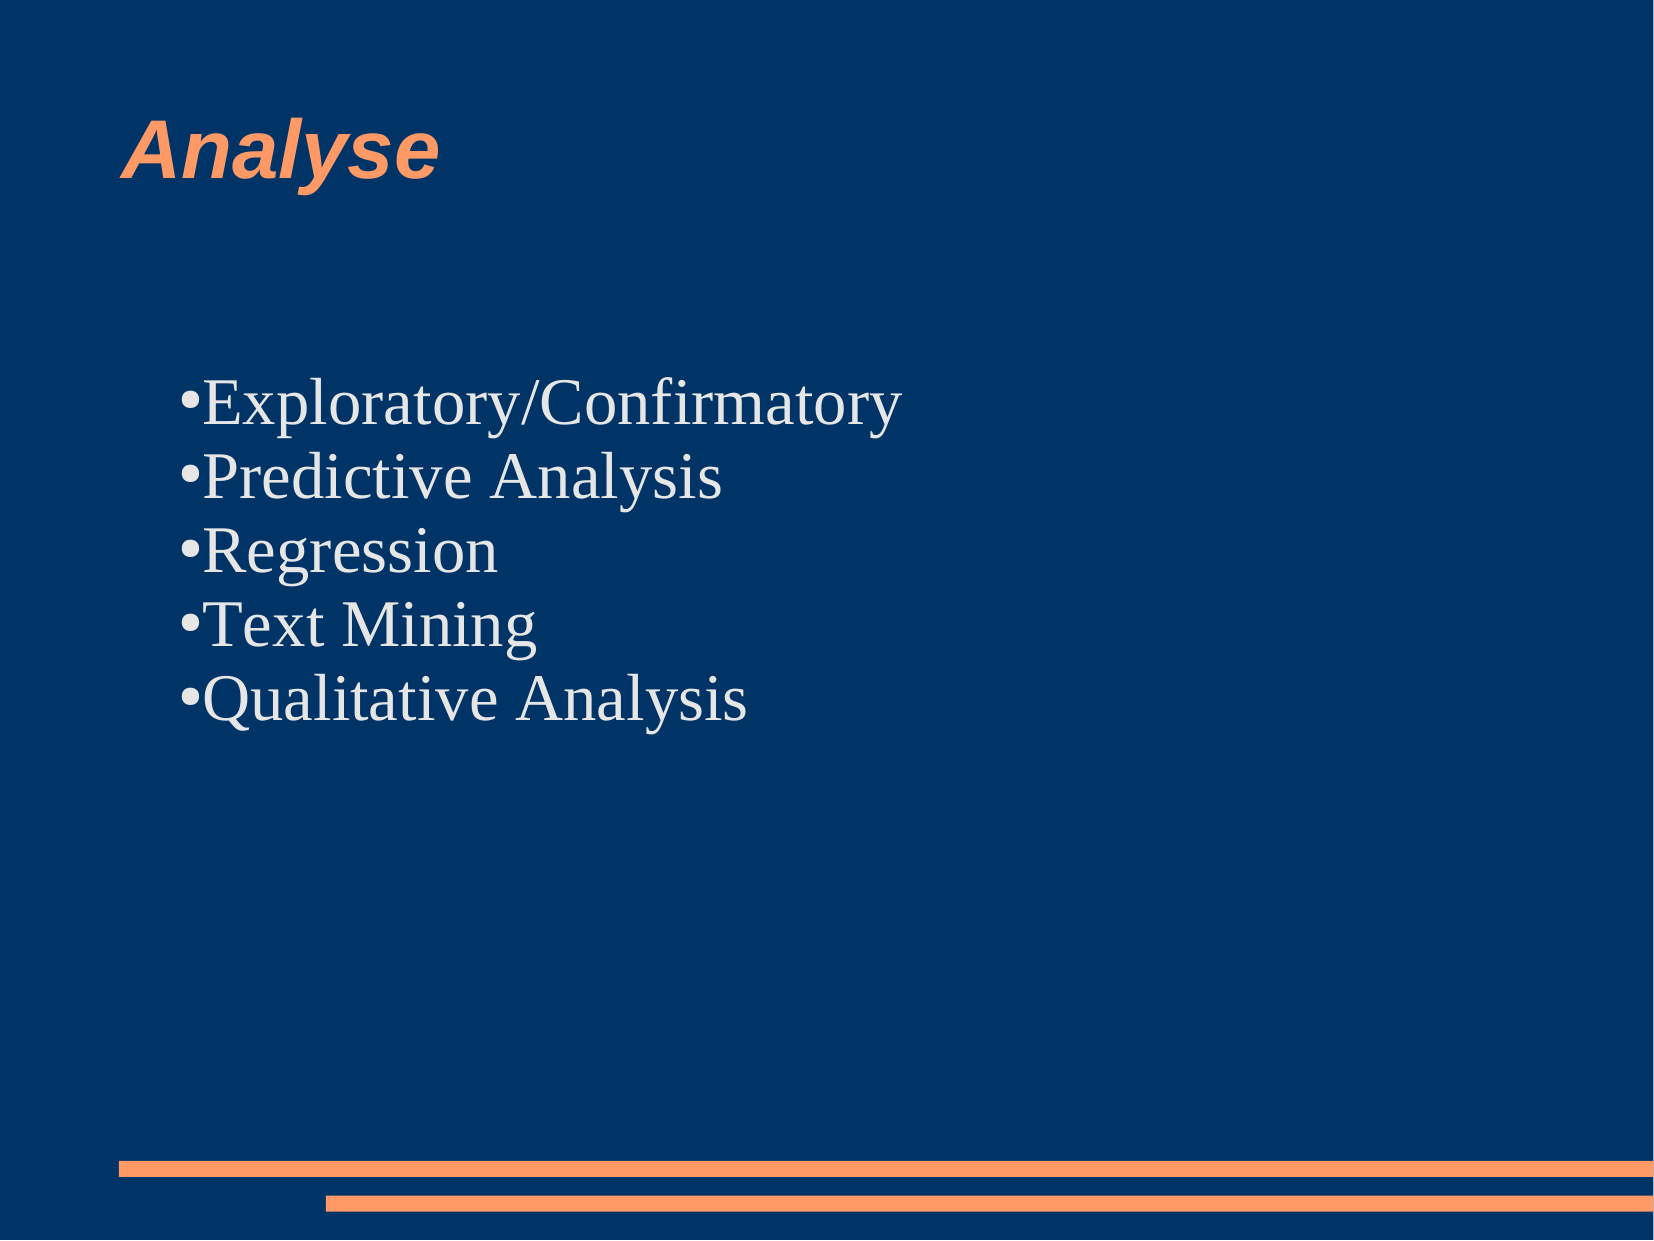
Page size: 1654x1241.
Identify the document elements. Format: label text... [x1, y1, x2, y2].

title Analyse [121, 46, 1534, 254]
list Exploratory/Confirmatory Predictive Analysis Regression Text Mining Qualitative Analysis [178, 364, 1570, 1147]
